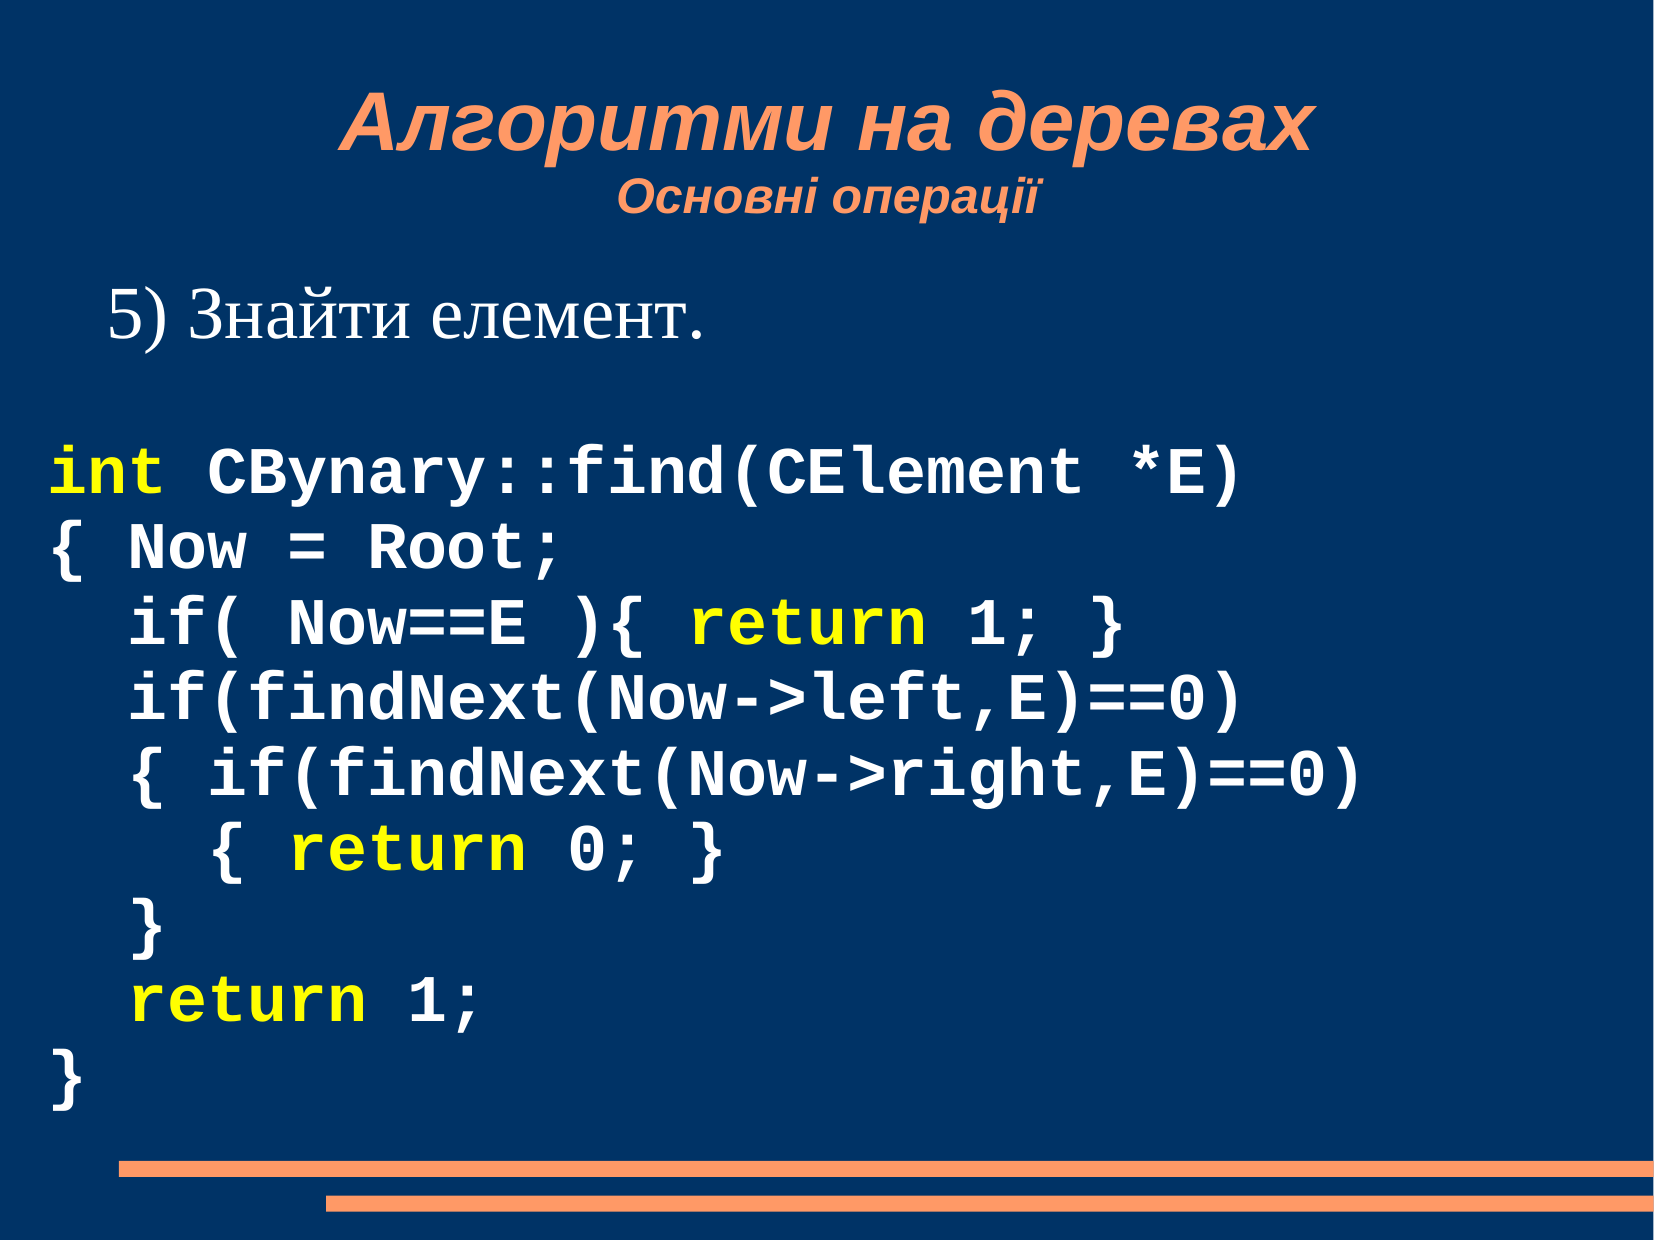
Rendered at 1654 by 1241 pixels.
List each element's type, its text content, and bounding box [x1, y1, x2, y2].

title Алгоритми на деревах Основні операції [121, 46, 1534, 254]
subtitle 5) Знайти елемент. int CBynary::find(CElement *E) { Now = Root; if( Now==E ){ return 1; } if(findNext(Now->left,E)==0) { if(findNext(Now->right,E)==0) { return 0; } } return 1; } [47, 271, 1607, 1118]
